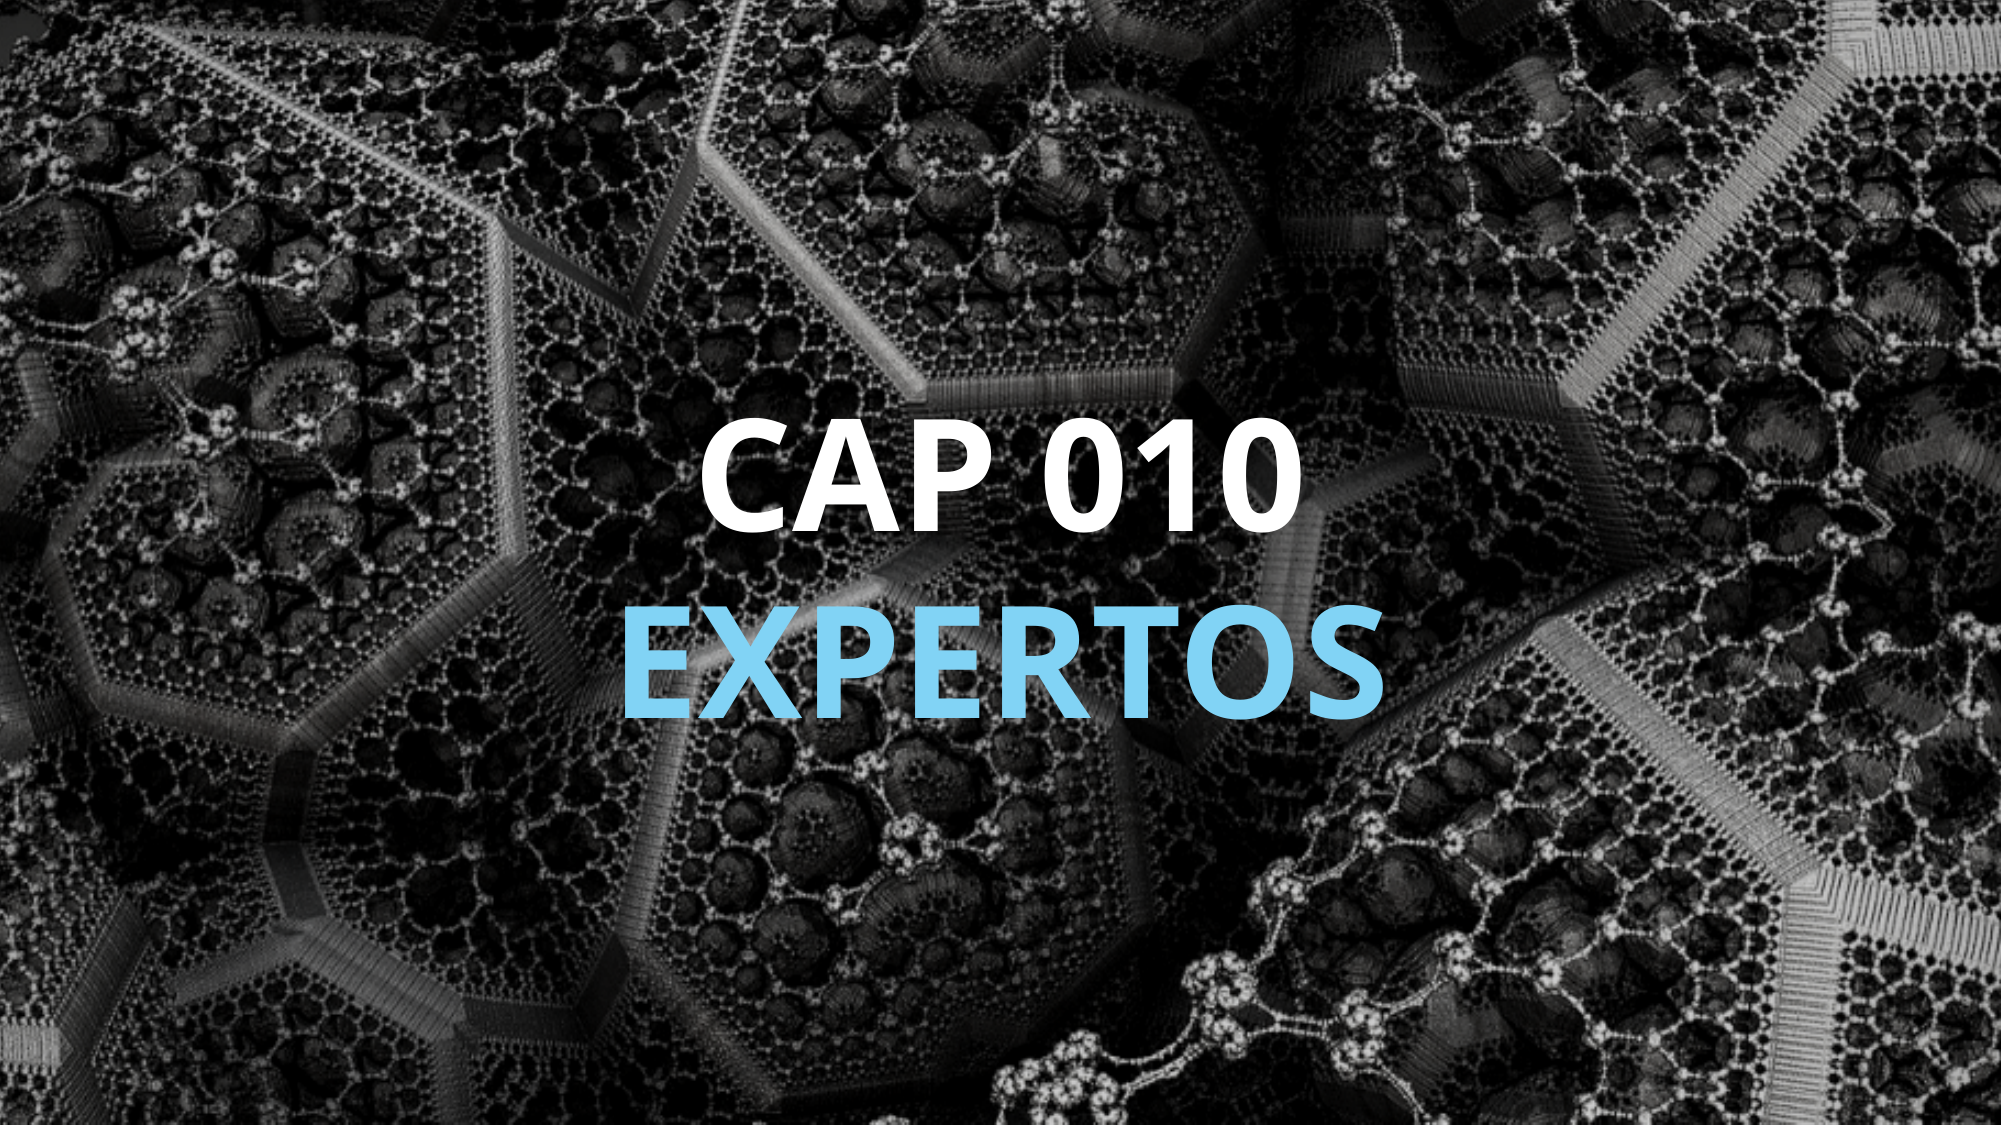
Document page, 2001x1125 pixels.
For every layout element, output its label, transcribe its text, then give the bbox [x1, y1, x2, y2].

picture [0, 0, 2001, 1125]
text_box CAP 010 EXPERTOS [596, 367, 1405, 758]
